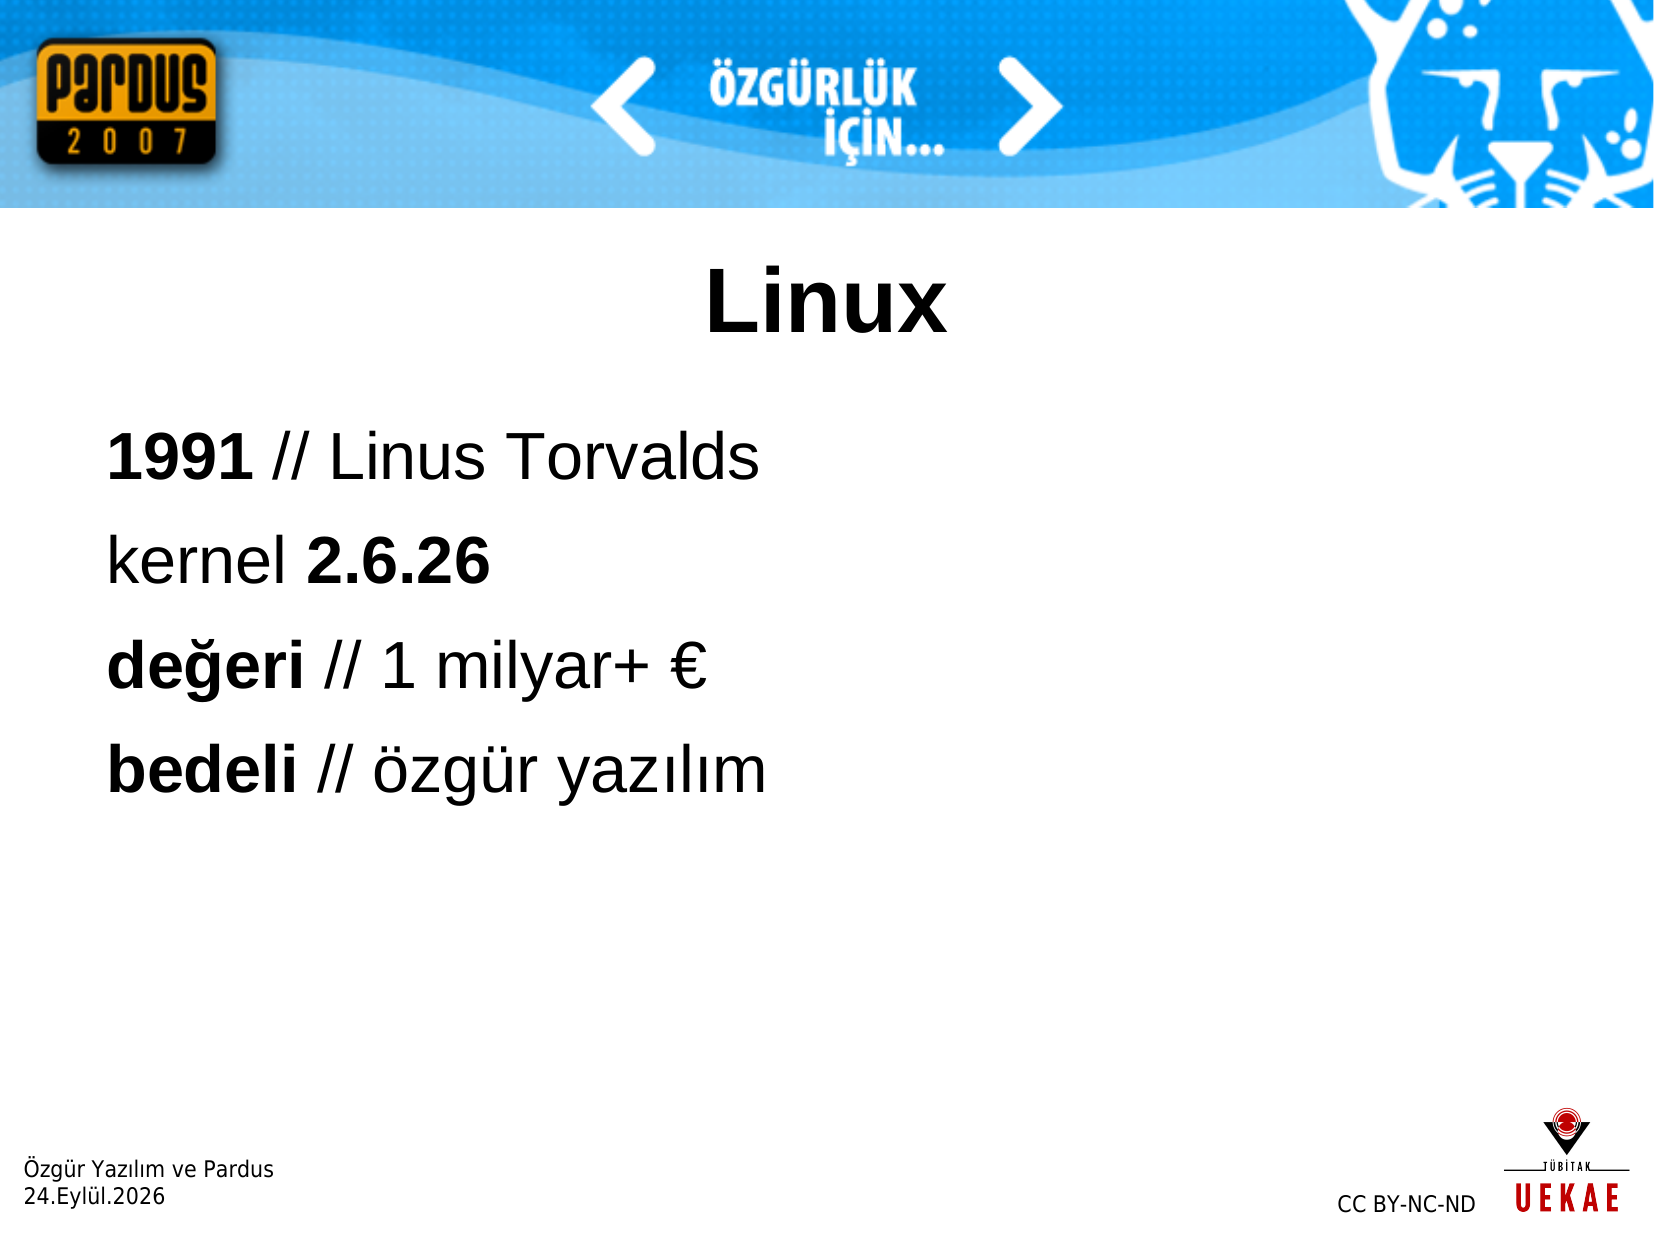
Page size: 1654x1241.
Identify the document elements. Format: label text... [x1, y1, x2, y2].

picture [0, 0, 1654, 208]
title Linux [82, 197, 1571, 405]
picture [1500, 1104, 1634, 1215]
list 1991 // Linus Torvalds kernel 2.6.26 değeri // 1 milyar+ € bedeli // özgür yazılım [88, 419, 1571, 1056]
